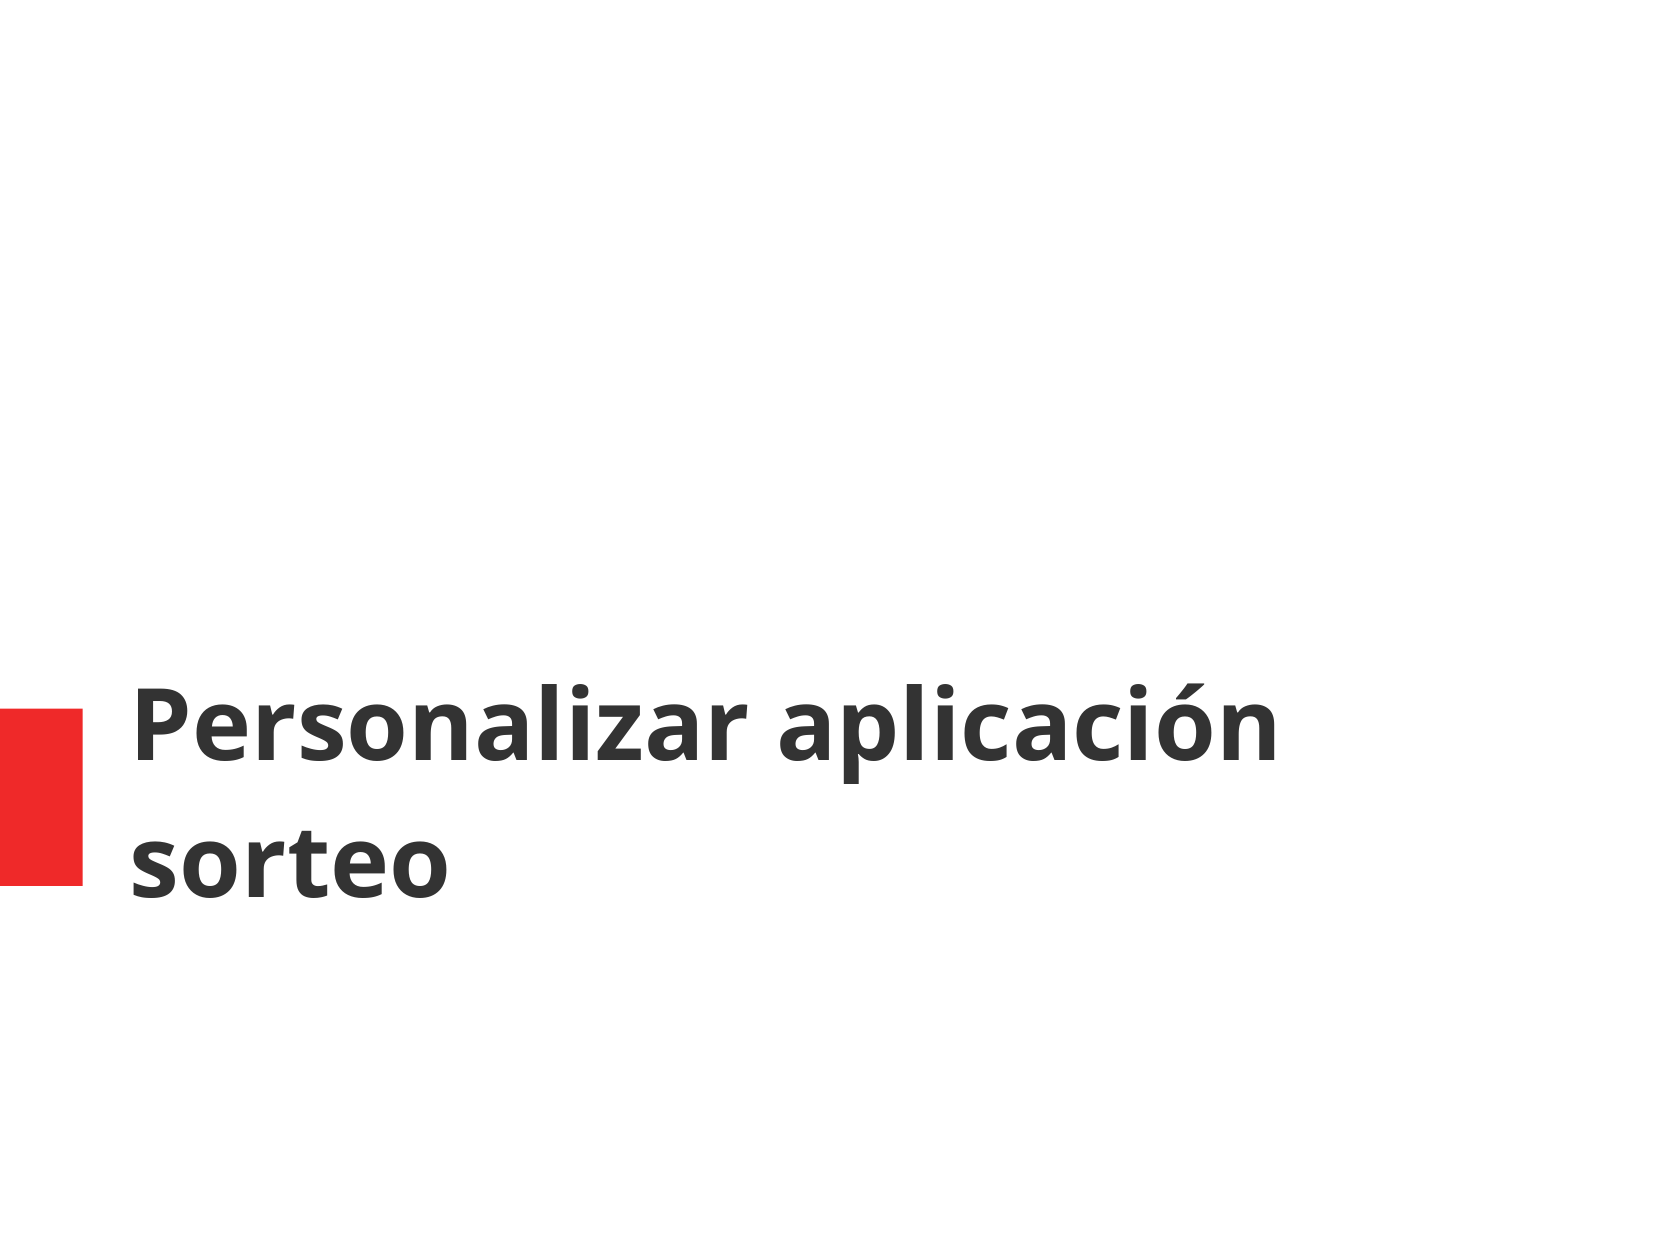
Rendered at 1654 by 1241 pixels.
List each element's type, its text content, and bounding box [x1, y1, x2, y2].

title Personalizar aplicación sorteo [129, 672, 1536, 909]
